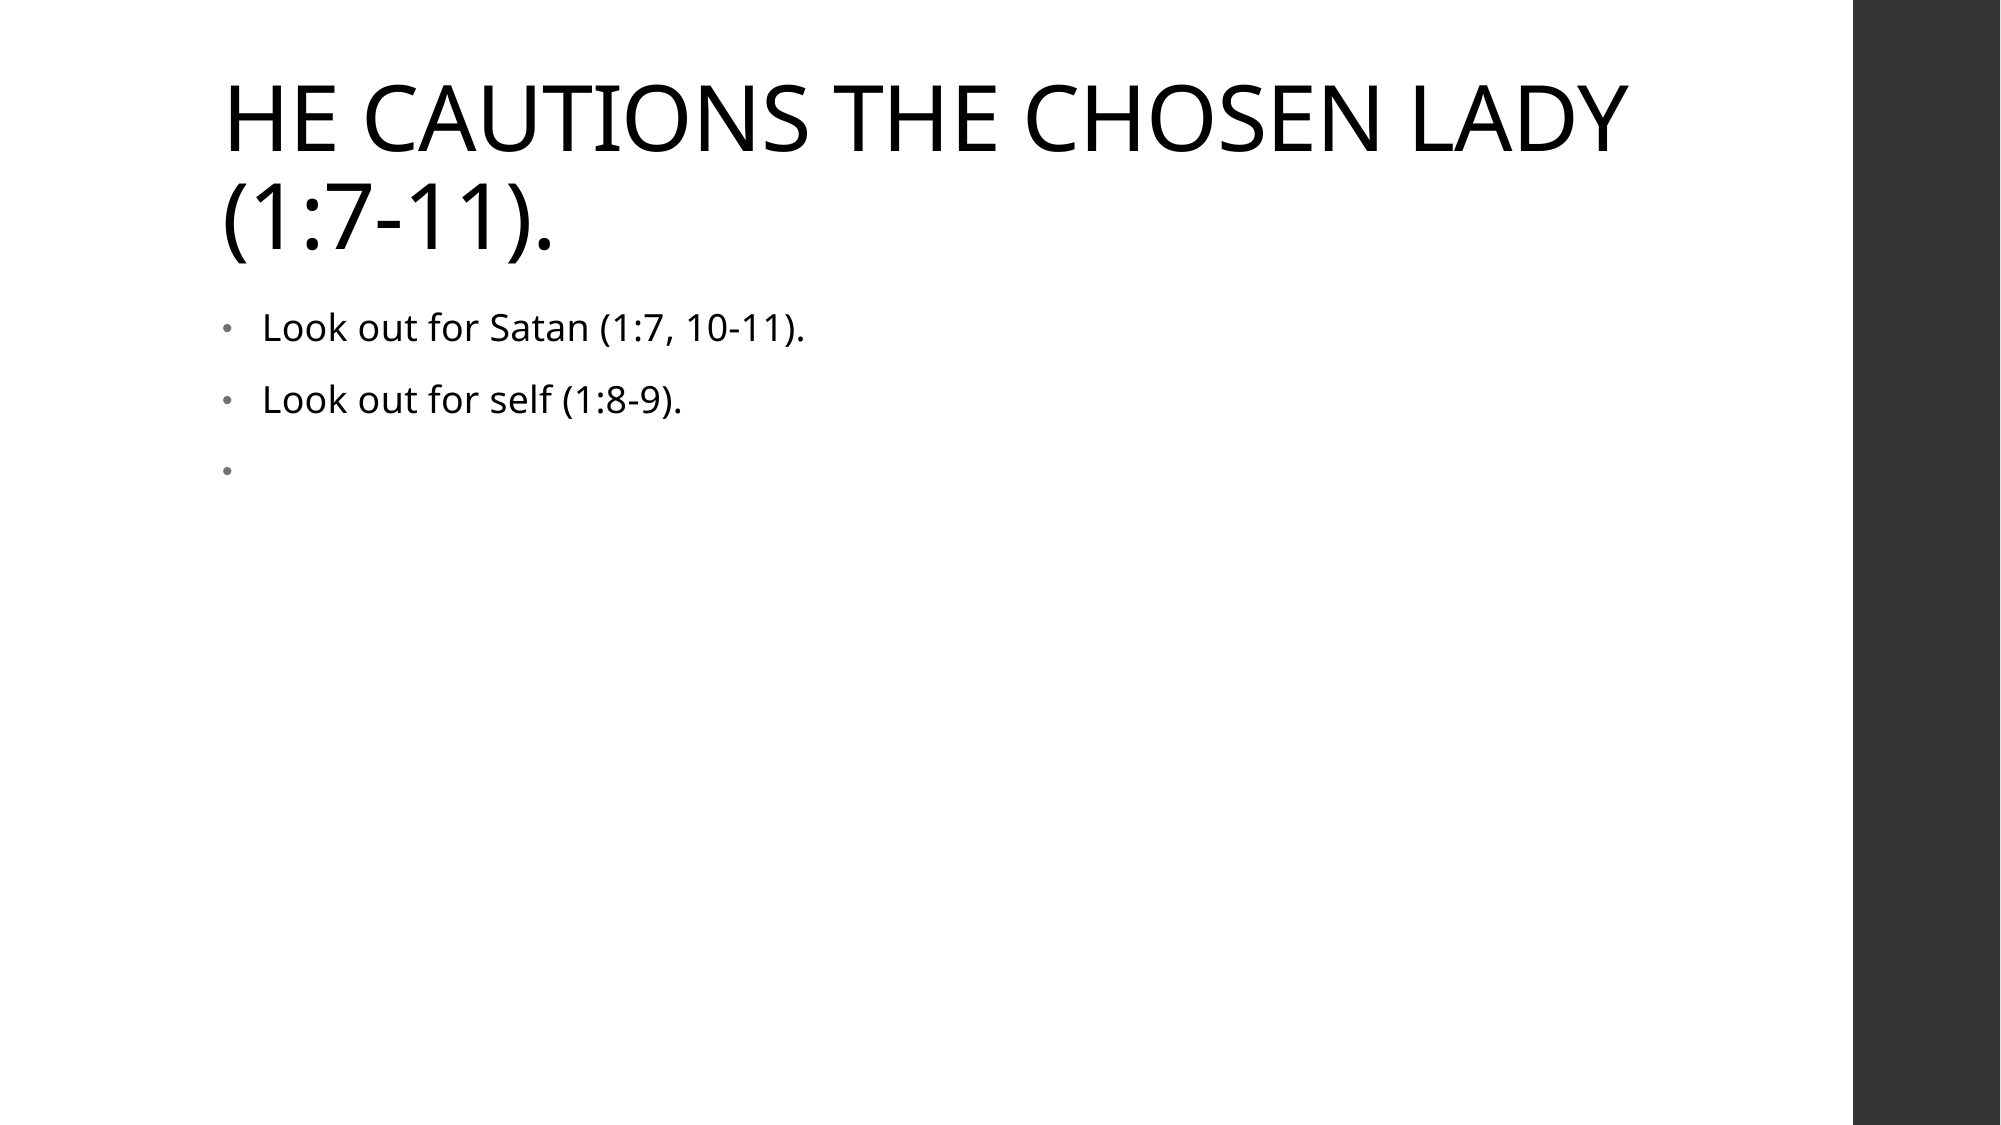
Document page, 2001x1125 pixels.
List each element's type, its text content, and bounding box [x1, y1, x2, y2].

title HE CAUTIONS THE CHOSEN LADY (1:7-11). [206, 60, 1797, 278]
list Look out for Satan (1:7, 10-11). Look out for self (1:8-9). [206, 299, 1617, 1014]
